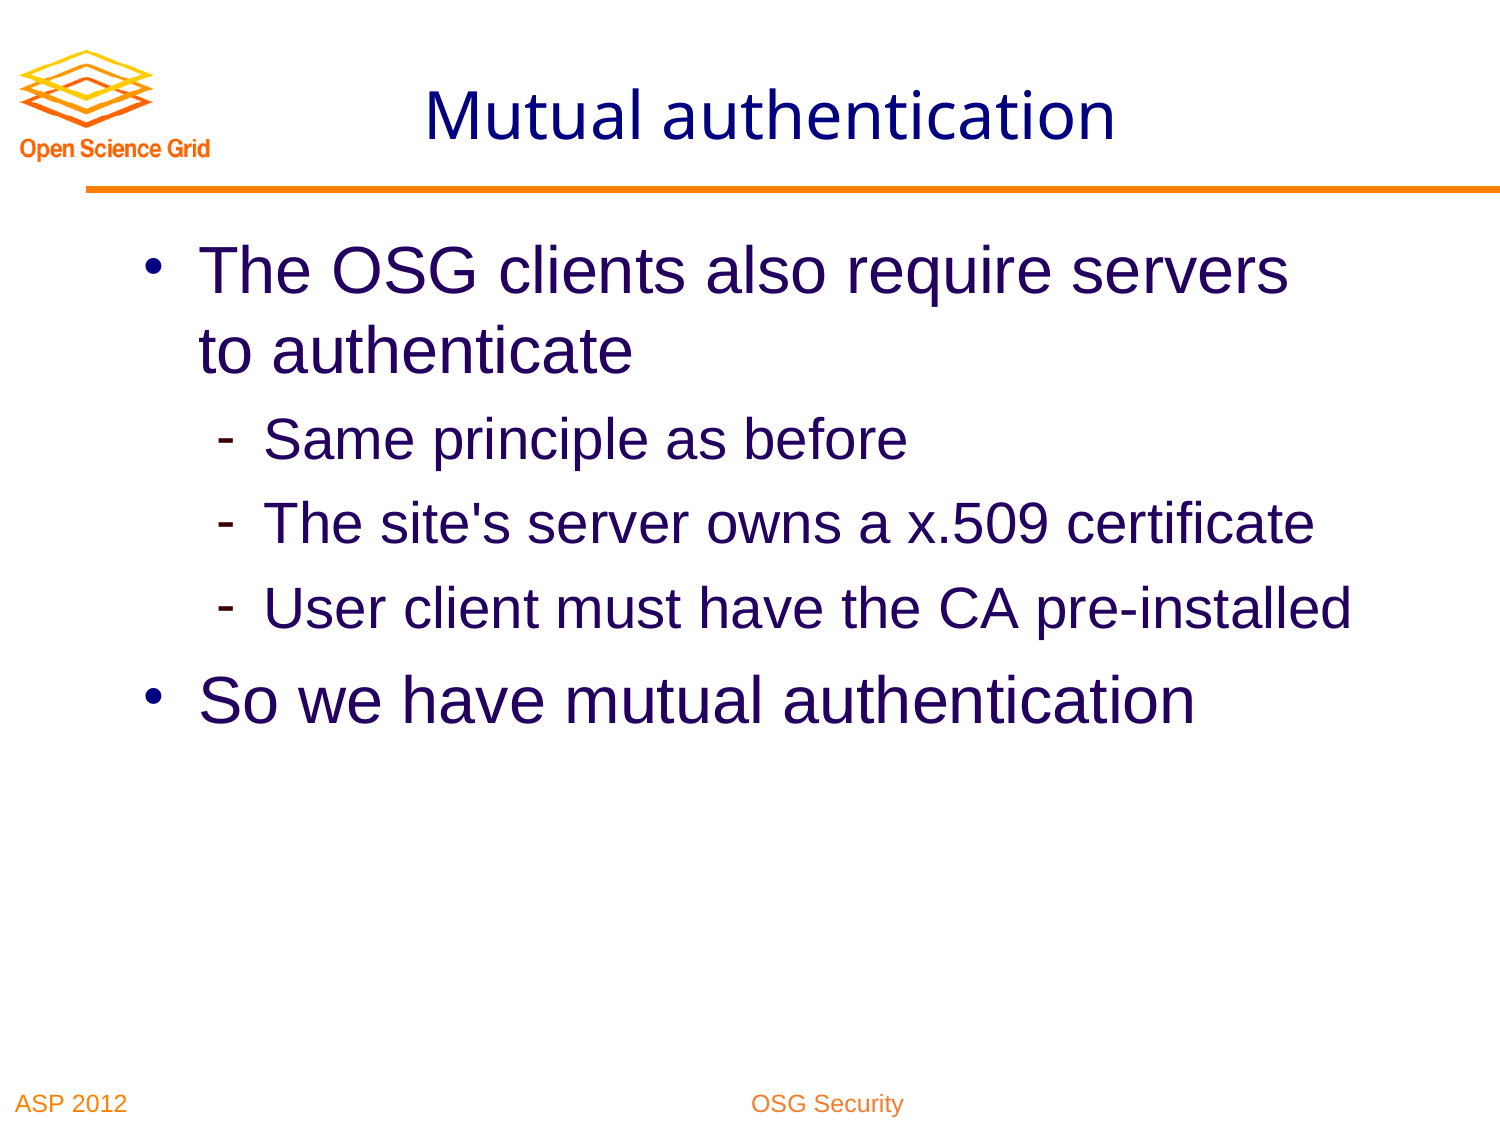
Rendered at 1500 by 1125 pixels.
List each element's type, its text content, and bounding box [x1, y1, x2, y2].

list The OSG clients also require servers to authenticate Same principle as before The site's server owns a x.509 certificate User client must have the CA pre-installed So we have mutual authentication [127, 218, 1403, 962]
picture [0, 27, 201, 179]
title Mutual authentication [201, 18, 1342, 207]
